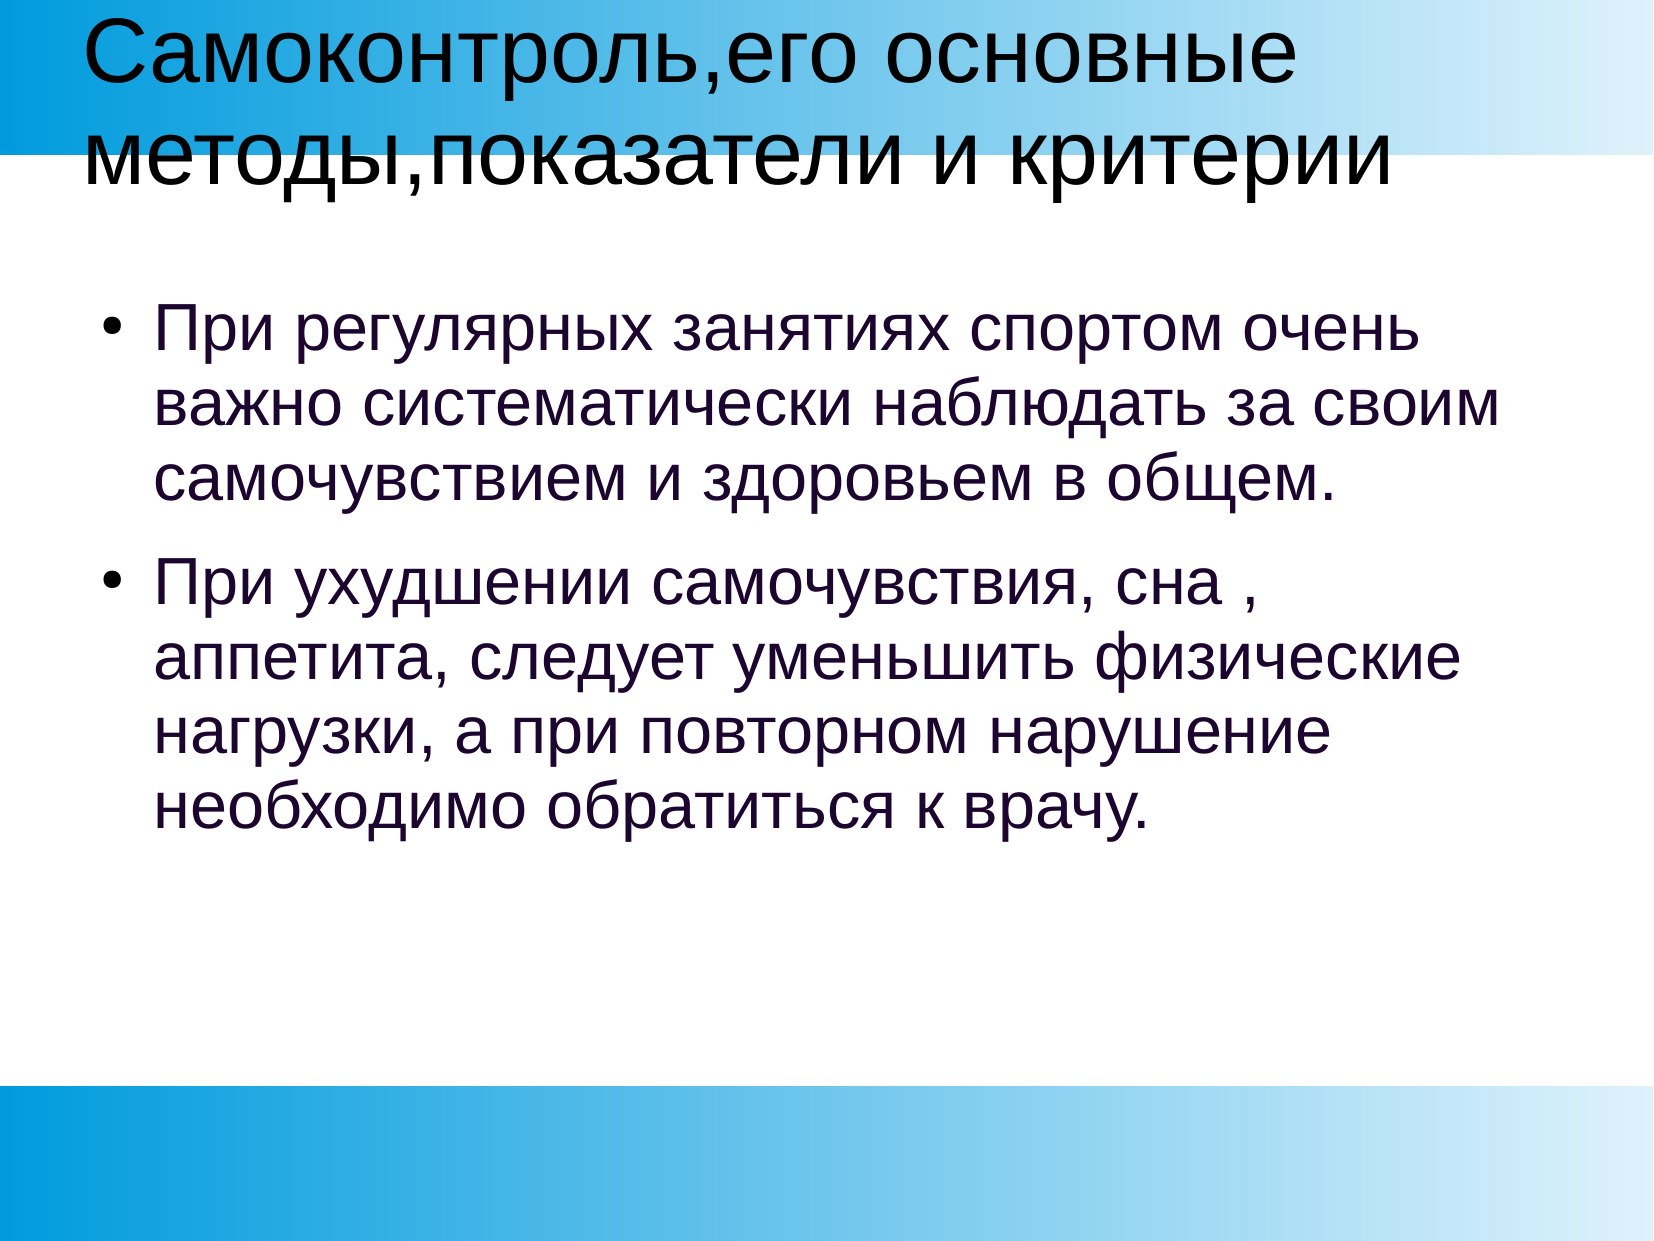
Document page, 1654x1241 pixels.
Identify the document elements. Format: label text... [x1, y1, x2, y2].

title Самоконтроль,его основные методы,показатели и критерии [82, 0, 1571, 205]
list При регулярных занятиях спортом очень важно систематически наблюдать за своим самочувствием и здоровьем в общем. При ухудшении самочувствия, сна , аппетита, следует уменьшить физические нагрузки, а при повторном нарушение необходимо обратиться к врачу. [82, 290, 1571, 1010]
